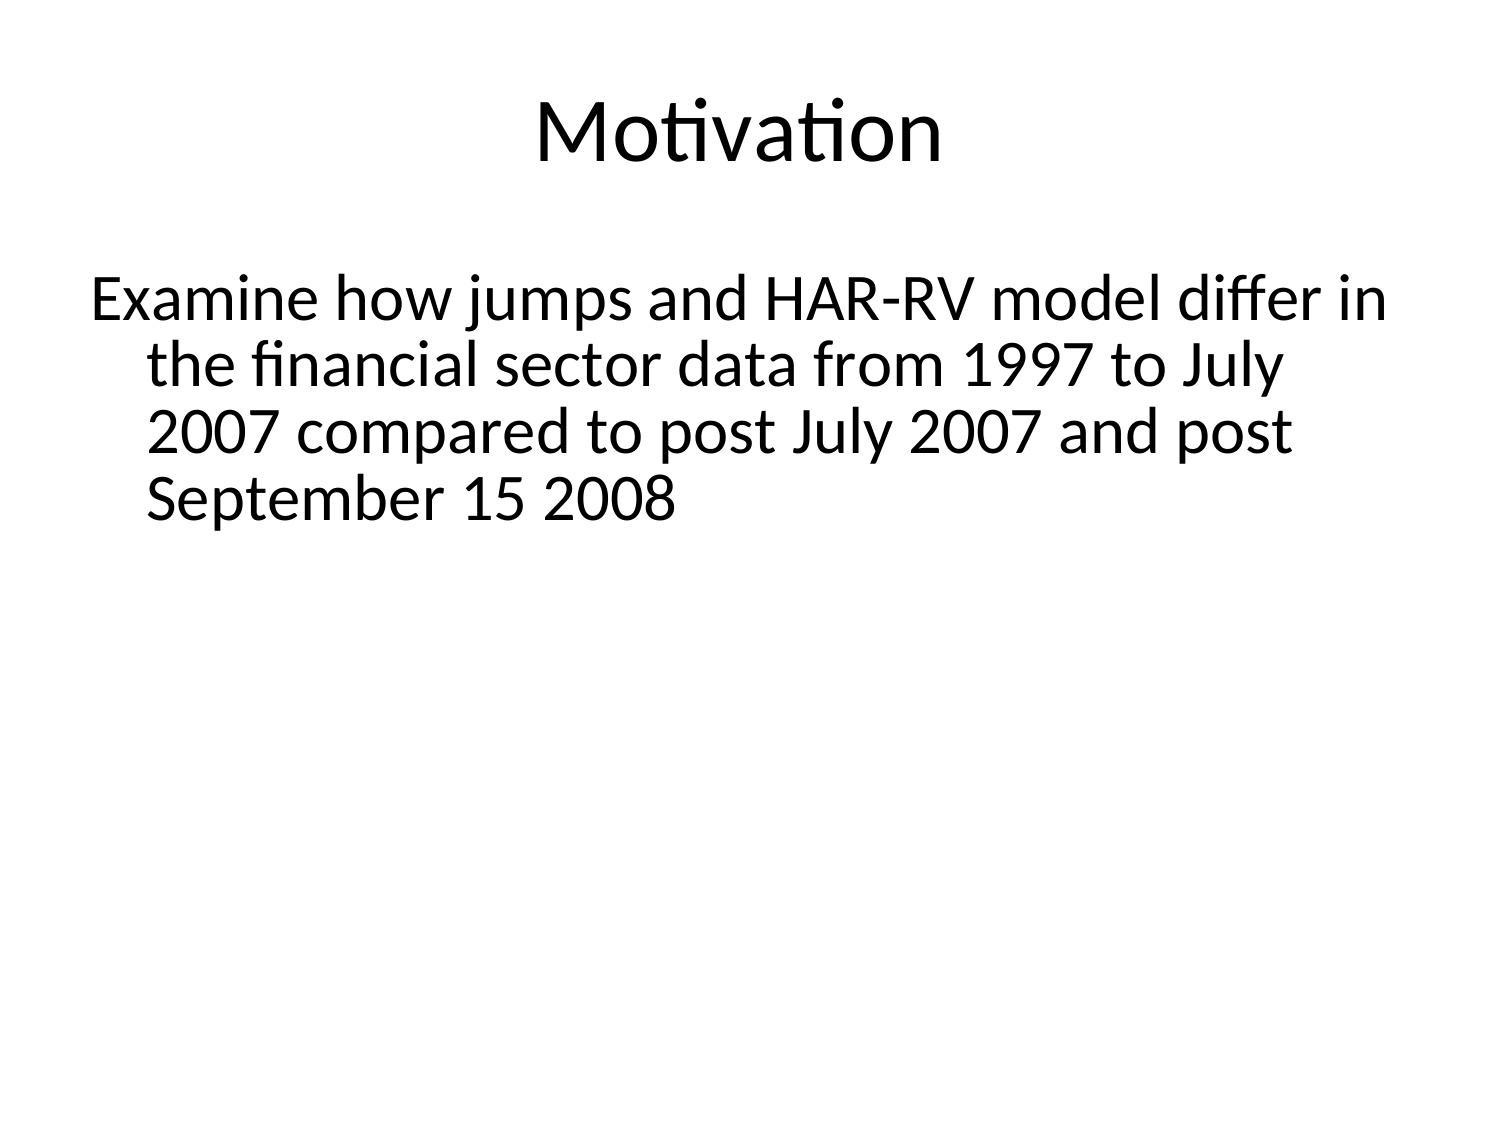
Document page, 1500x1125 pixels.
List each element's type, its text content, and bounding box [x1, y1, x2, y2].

title Motivation [75, 45, 1426, 233]
list Examine how jumps and HAR-RV model differ in the financial sector data from 1997 to July 2007 compared to post July 2007 and post September 15 2008 [75, 262, 1426, 1006]
